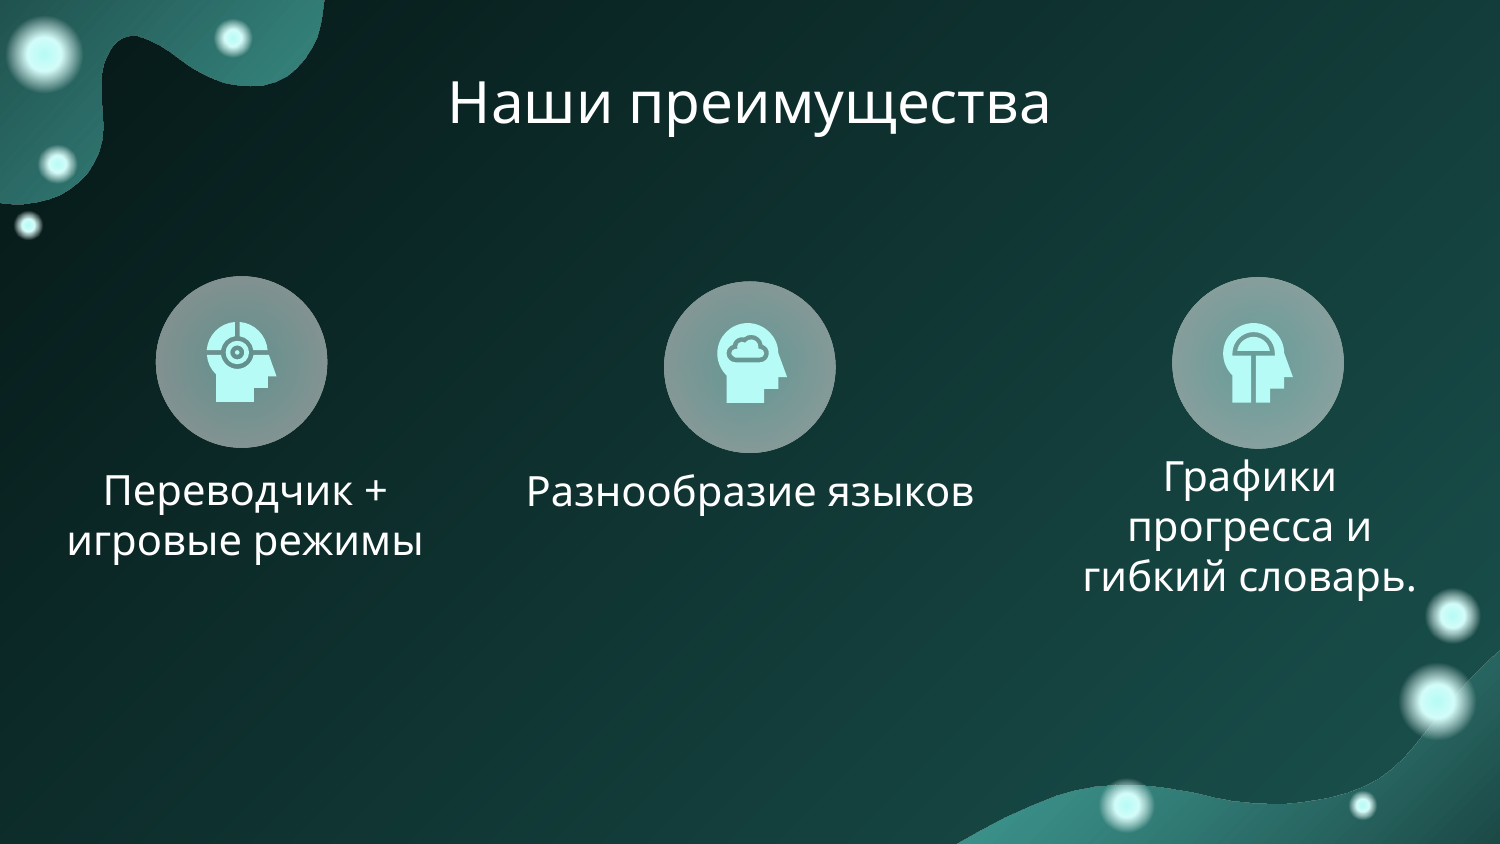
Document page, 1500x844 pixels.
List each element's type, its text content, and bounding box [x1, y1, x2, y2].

subtitle Графики прогресса и гибкий словарь. [1023, 496, 1451, 615]
text_box Разнообразие языков [495, 461, 1005, 530]
title Наши преимущества [118, 50, 1382, 144]
subtitle Переводчик + игровые режимы [14, 461, 476, 580]
text_box [1172, 277, 1344, 449]
text_box [664, 281, 836, 453]
text_box [155, 276, 328, 448]
